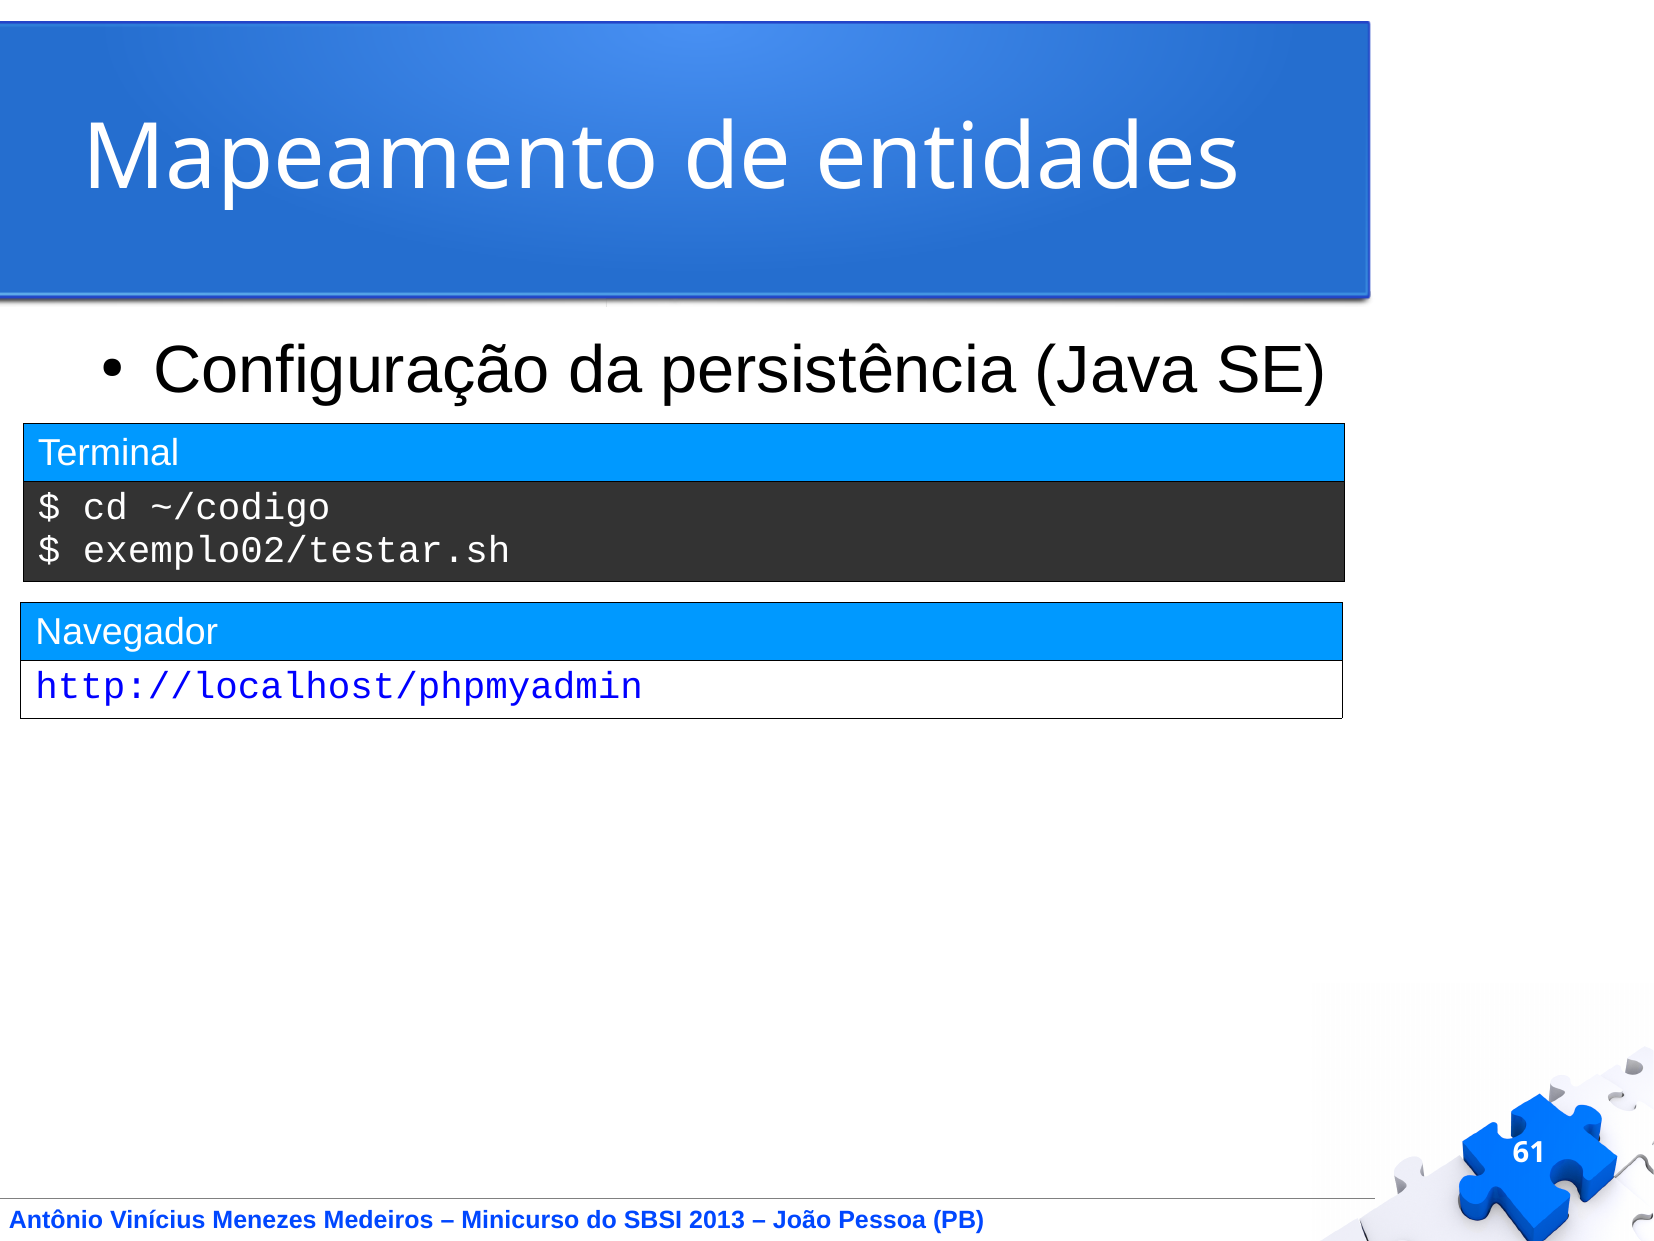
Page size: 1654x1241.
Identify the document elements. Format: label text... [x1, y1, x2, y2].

table_cell http://localhost/phpmyadmin [21, 661, 1342, 718]
list Configuração da persistência (Java SE) [82, 332, 1356, 1052]
picture [1311, 983, 1654, 1241]
table_cell $ cd ~/codigo $ exemplo02/testar.sh [24, 482, 1344, 581]
picture [0, 21, 1375, 307]
table_header Terminal [24, 424, 1344, 481]
table_header Navegador [21, 603, 1342, 660]
title Mapeamento de entidades [82, 49, 1323, 257]
